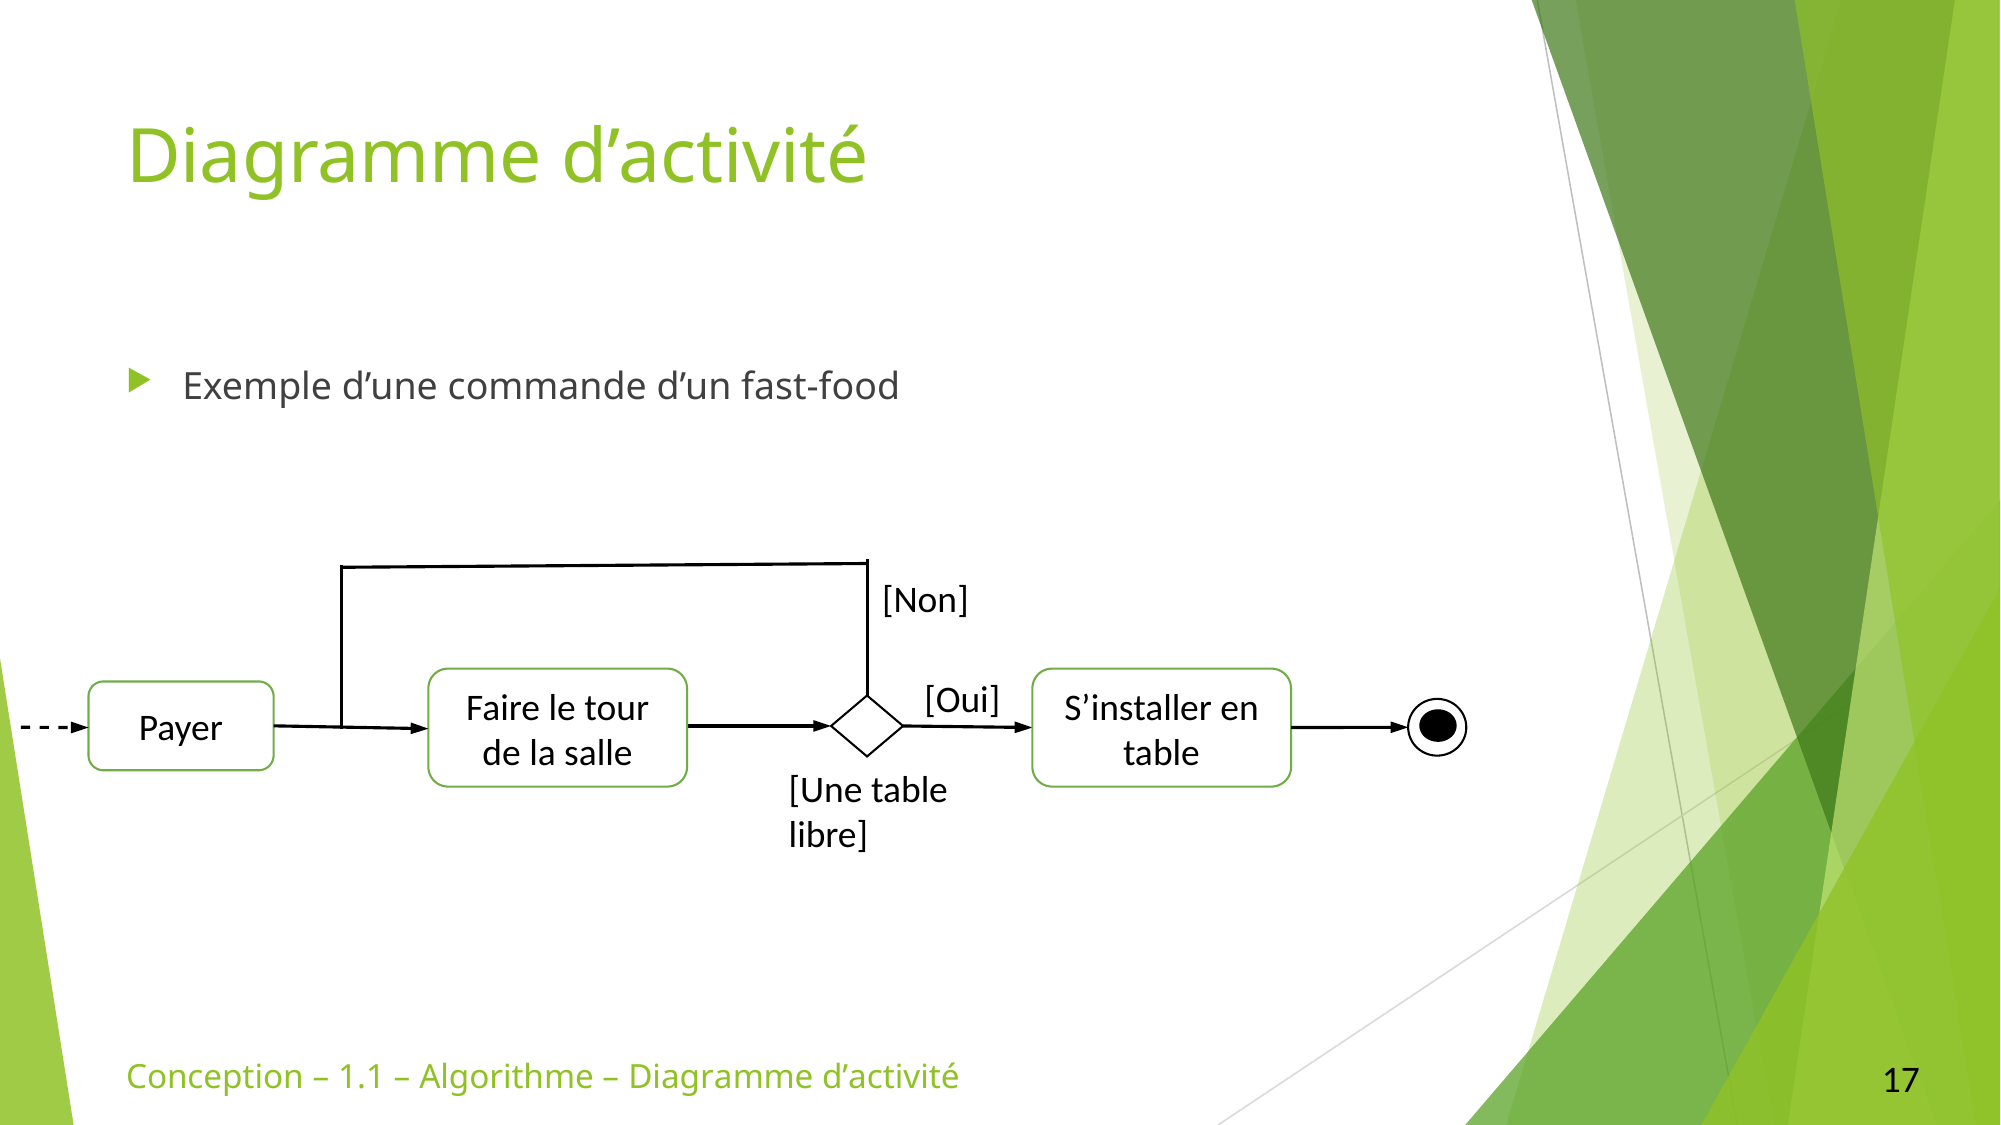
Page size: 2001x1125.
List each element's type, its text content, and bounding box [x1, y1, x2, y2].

text_box [1866, 1047, 1979, 1108]
text_box Faire le tour de la salle [428, 668, 688, 787]
text_box [Non] [867, 567, 997, 628]
text_box [831, 696, 904, 757]
title Diagramme d’activité [111, 99, 1522, 317]
text_box [1408, 698, 1467, 756]
text_box Conception – 1.1 – Algorithme – Diagramme d’activité [111, 1047, 1094, 1109]
text_box Payer [88, 681, 274, 771]
list Exemple d’une commande d’un fast-food [111, 354, 1522, 440]
text_box [Oui] [909, 667, 1041, 729]
text_box S’installer en table [1032, 668, 1292, 787]
text_box [Une table libre] [773, 757, 1033, 864]
